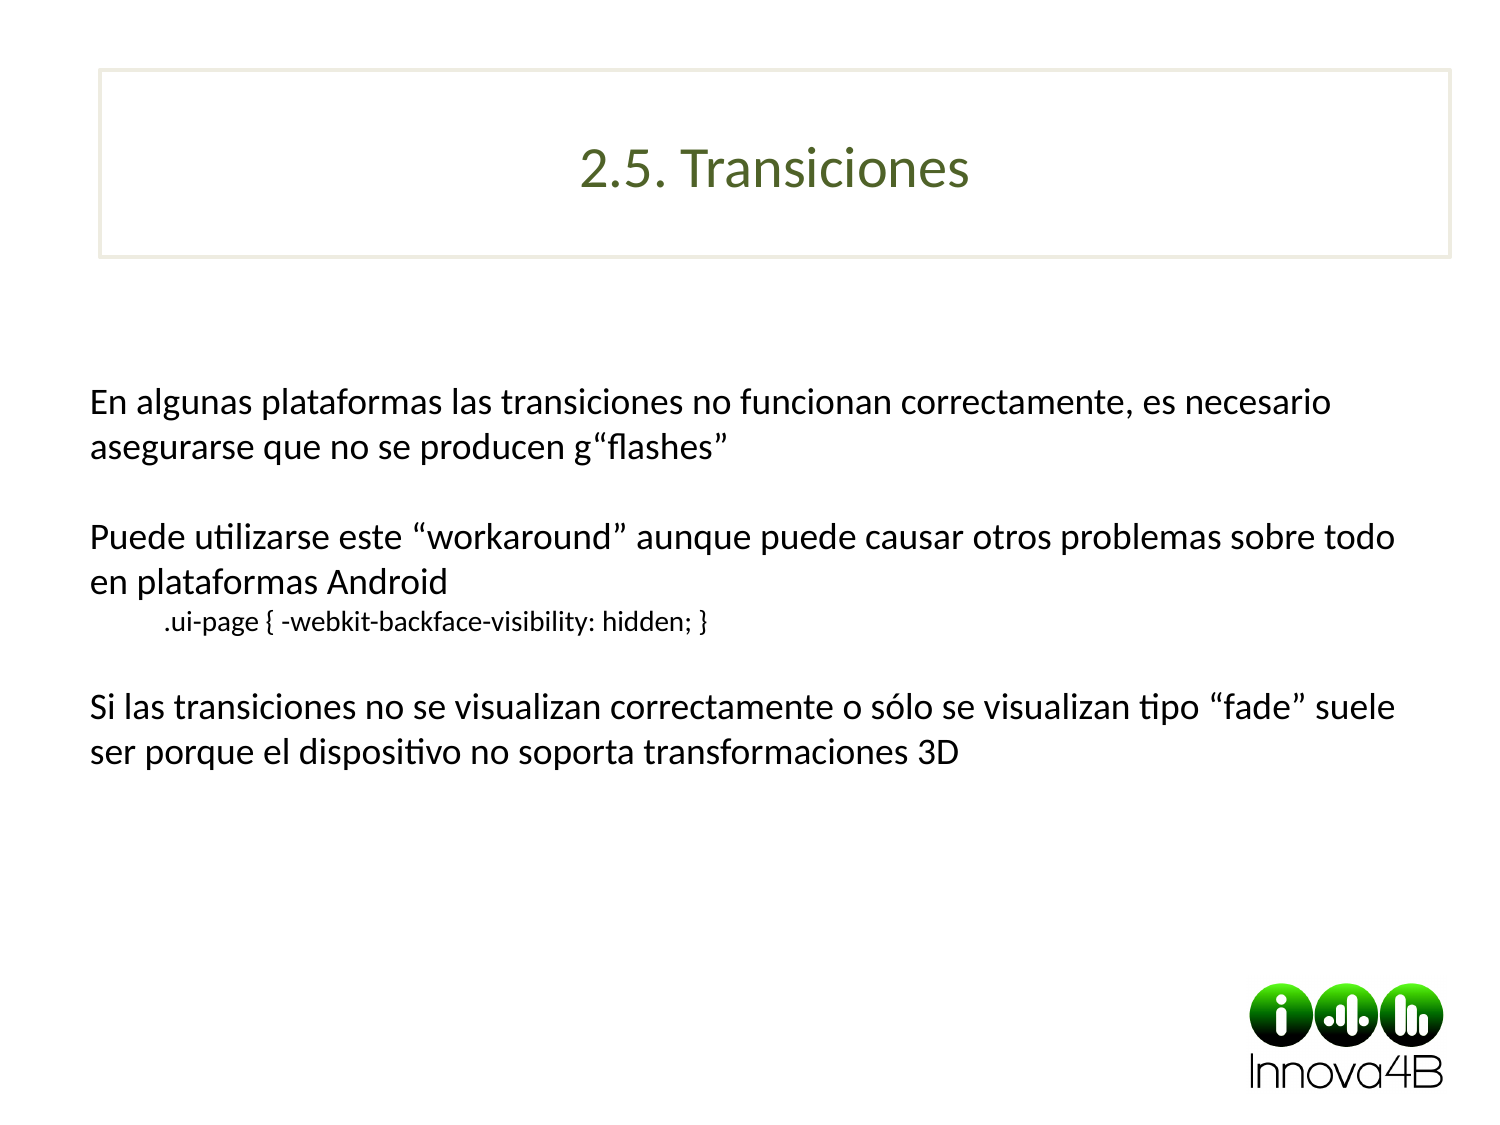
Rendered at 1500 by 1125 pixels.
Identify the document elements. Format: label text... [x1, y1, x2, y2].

picture [1246, 975, 1447, 1094]
text_box 2.5. Transiciones [99, 70, 1450, 258]
text_box En algunas plataformas las transiciones no funcionan correctamente, es necesario asegurarse que no se producen g“flashes” Puede utilizarse este “workaround” aunque puede causar otros problemas sobre todo en plataformas Android .ui-page { -webkit-backface-visibility: hidden; } Si las transiciones no se visualizan correctamente o sólo se visualizan tipo “fade” suele ser porque el dispositivo no soporta transformaciones 3D [74, 324, 1425, 1005]
